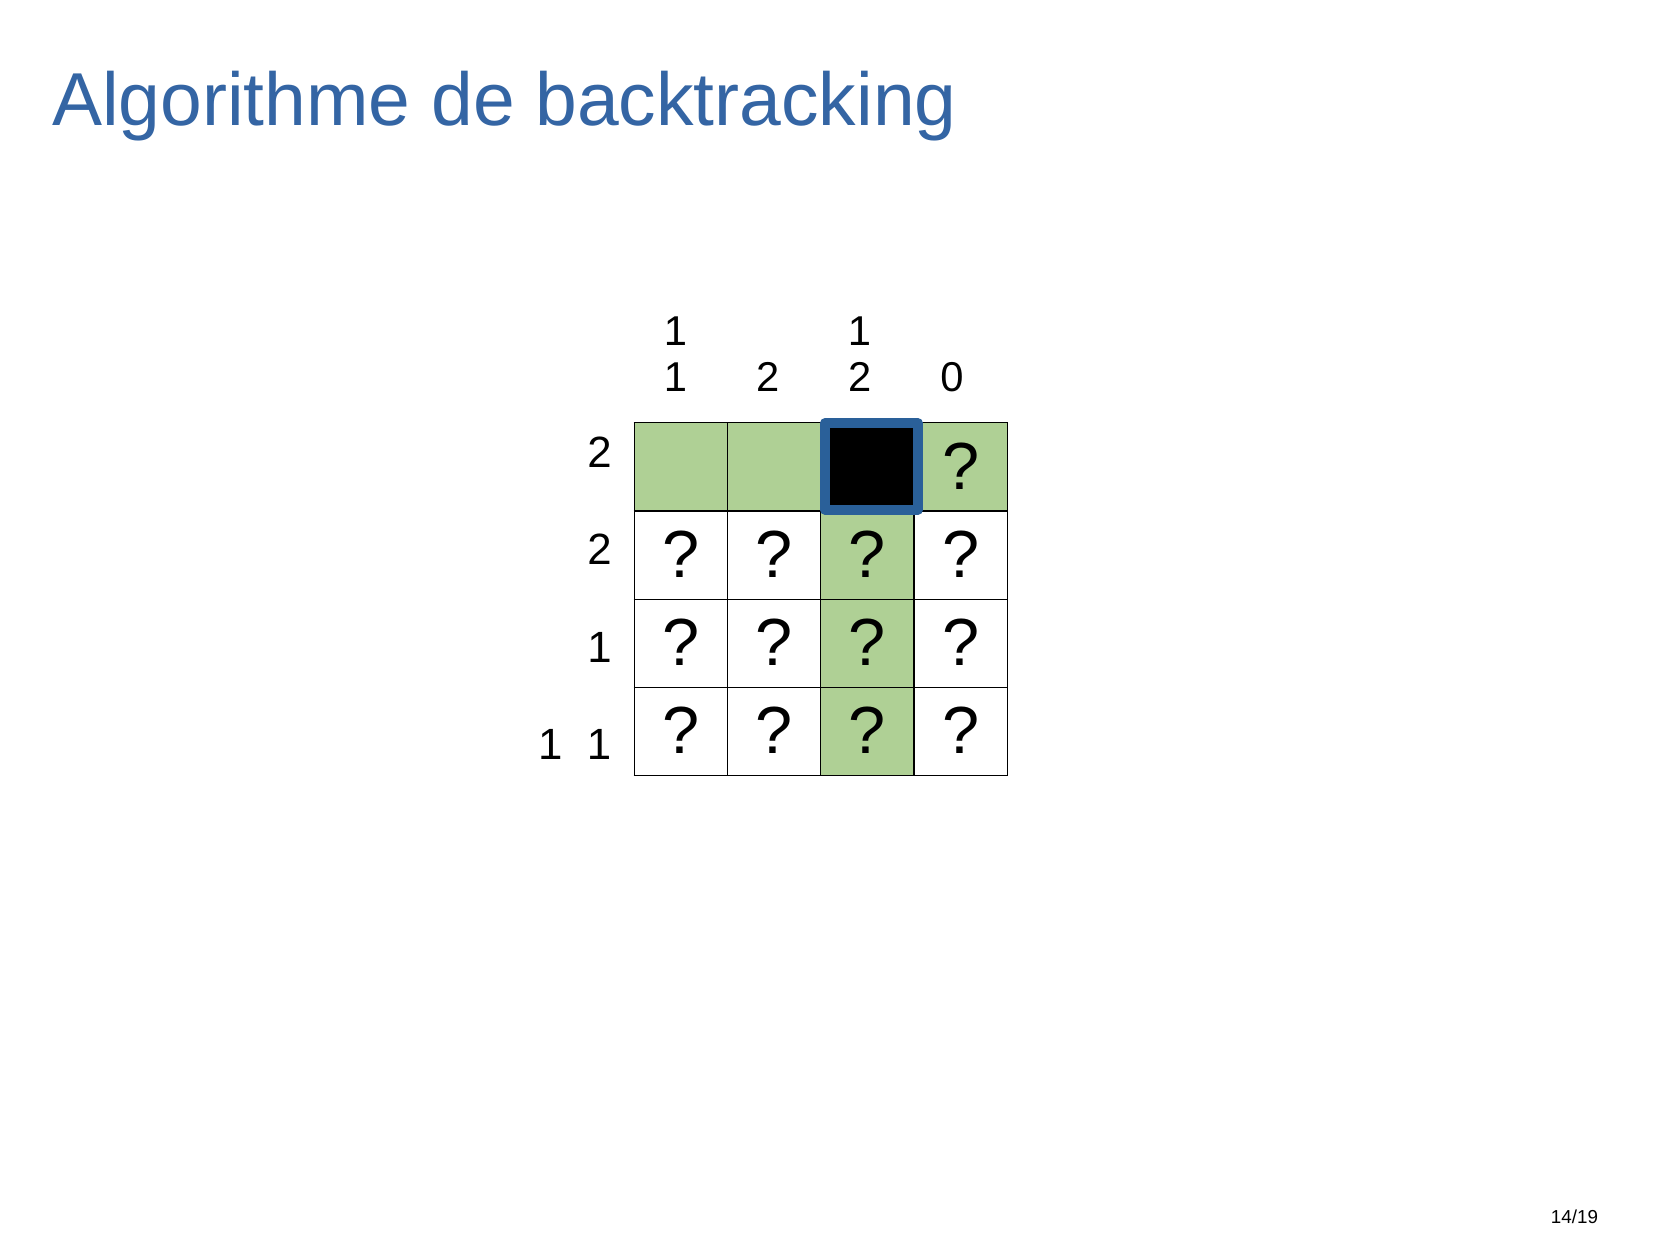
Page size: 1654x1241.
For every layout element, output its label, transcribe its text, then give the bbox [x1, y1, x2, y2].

text_box 1 1 1 2 2 0 [637, 300, 992, 408]
table_cell ? [821, 600, 913, 687]
table_header [635, 423, 727, 510]
table_header ? [923, 423, 1007, 510]
text_box Algorithme de backtracking [37, 50, 976, 151]
table_cell ? [728, 600, 820, 687]
table_cell ? [821, 688, 913, 775]
table_header [830, 428, 913, 505]
text_box 14/19 [1536, 1198, 1613, 1235]
table_cell ? [635, 600, 727, 687]
table_cell ? [821, 514, 913, 599]
table_cell ? [915, 600, 1007, 687]
table_cell ? [915, 512, 1007, 599]
table_cell ? [915, 688, 1007, 775]
table_cell ? [728, 688, 820, 775]
table_cell ? [635, 688, 727, 775]
table_cell ? [728, 512, 820, 599]
table_cell ? [635, 512, 727, 599]
text_box 2 2 1 1 1 [523, 420, 633, 826]
table_header [728, 423, 820, 510]
